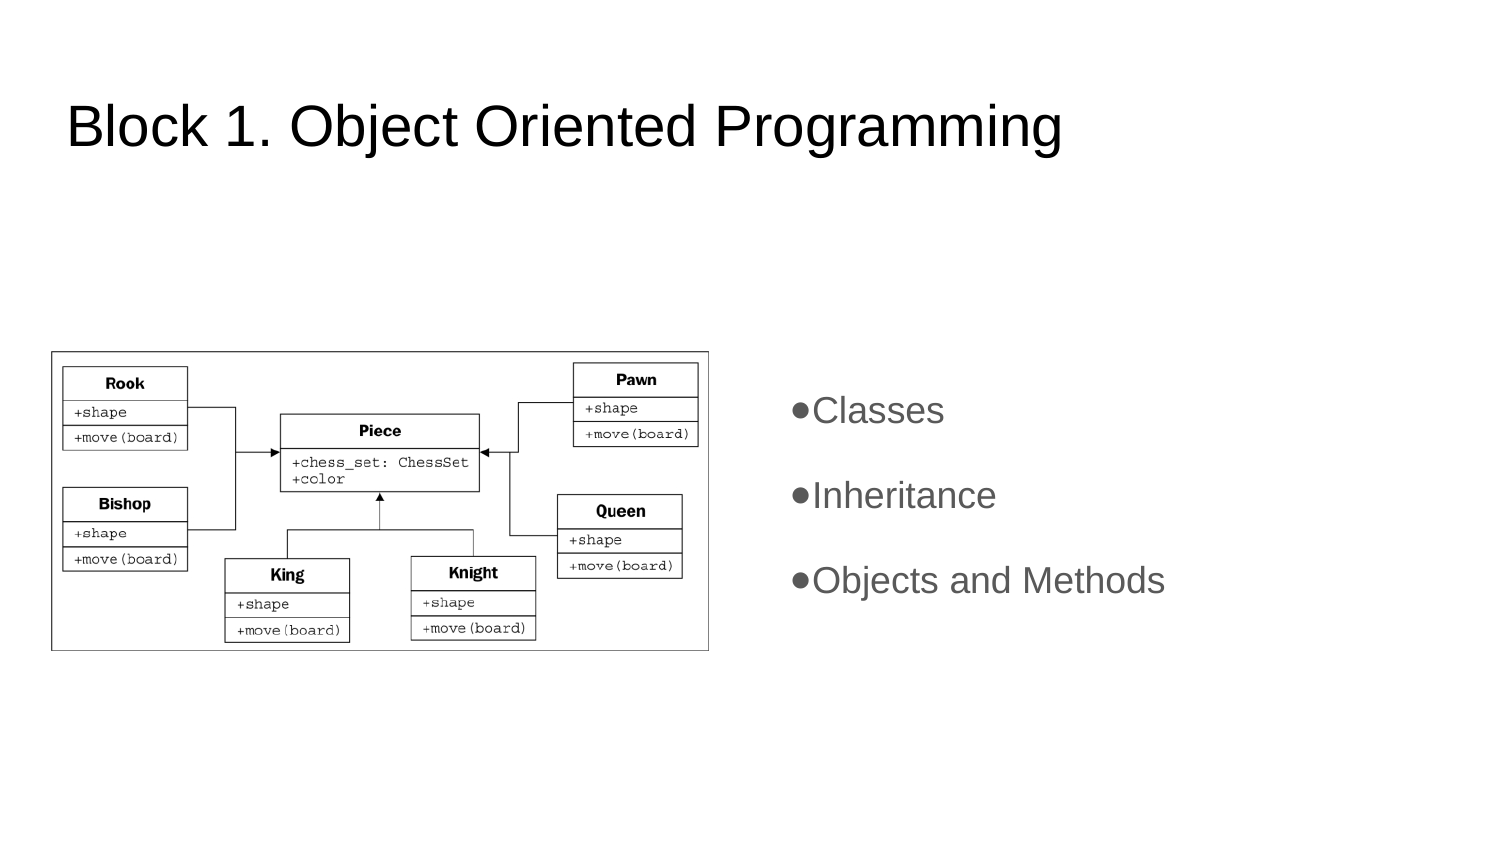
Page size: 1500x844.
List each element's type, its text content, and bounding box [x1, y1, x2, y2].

list Classes Inheritance Objects and Methods [774, 364, 1261, 631]
picture [51, 351, 709, 651]
title Block 1. Object Oriented Programming [51, 72, 1449, 167]
